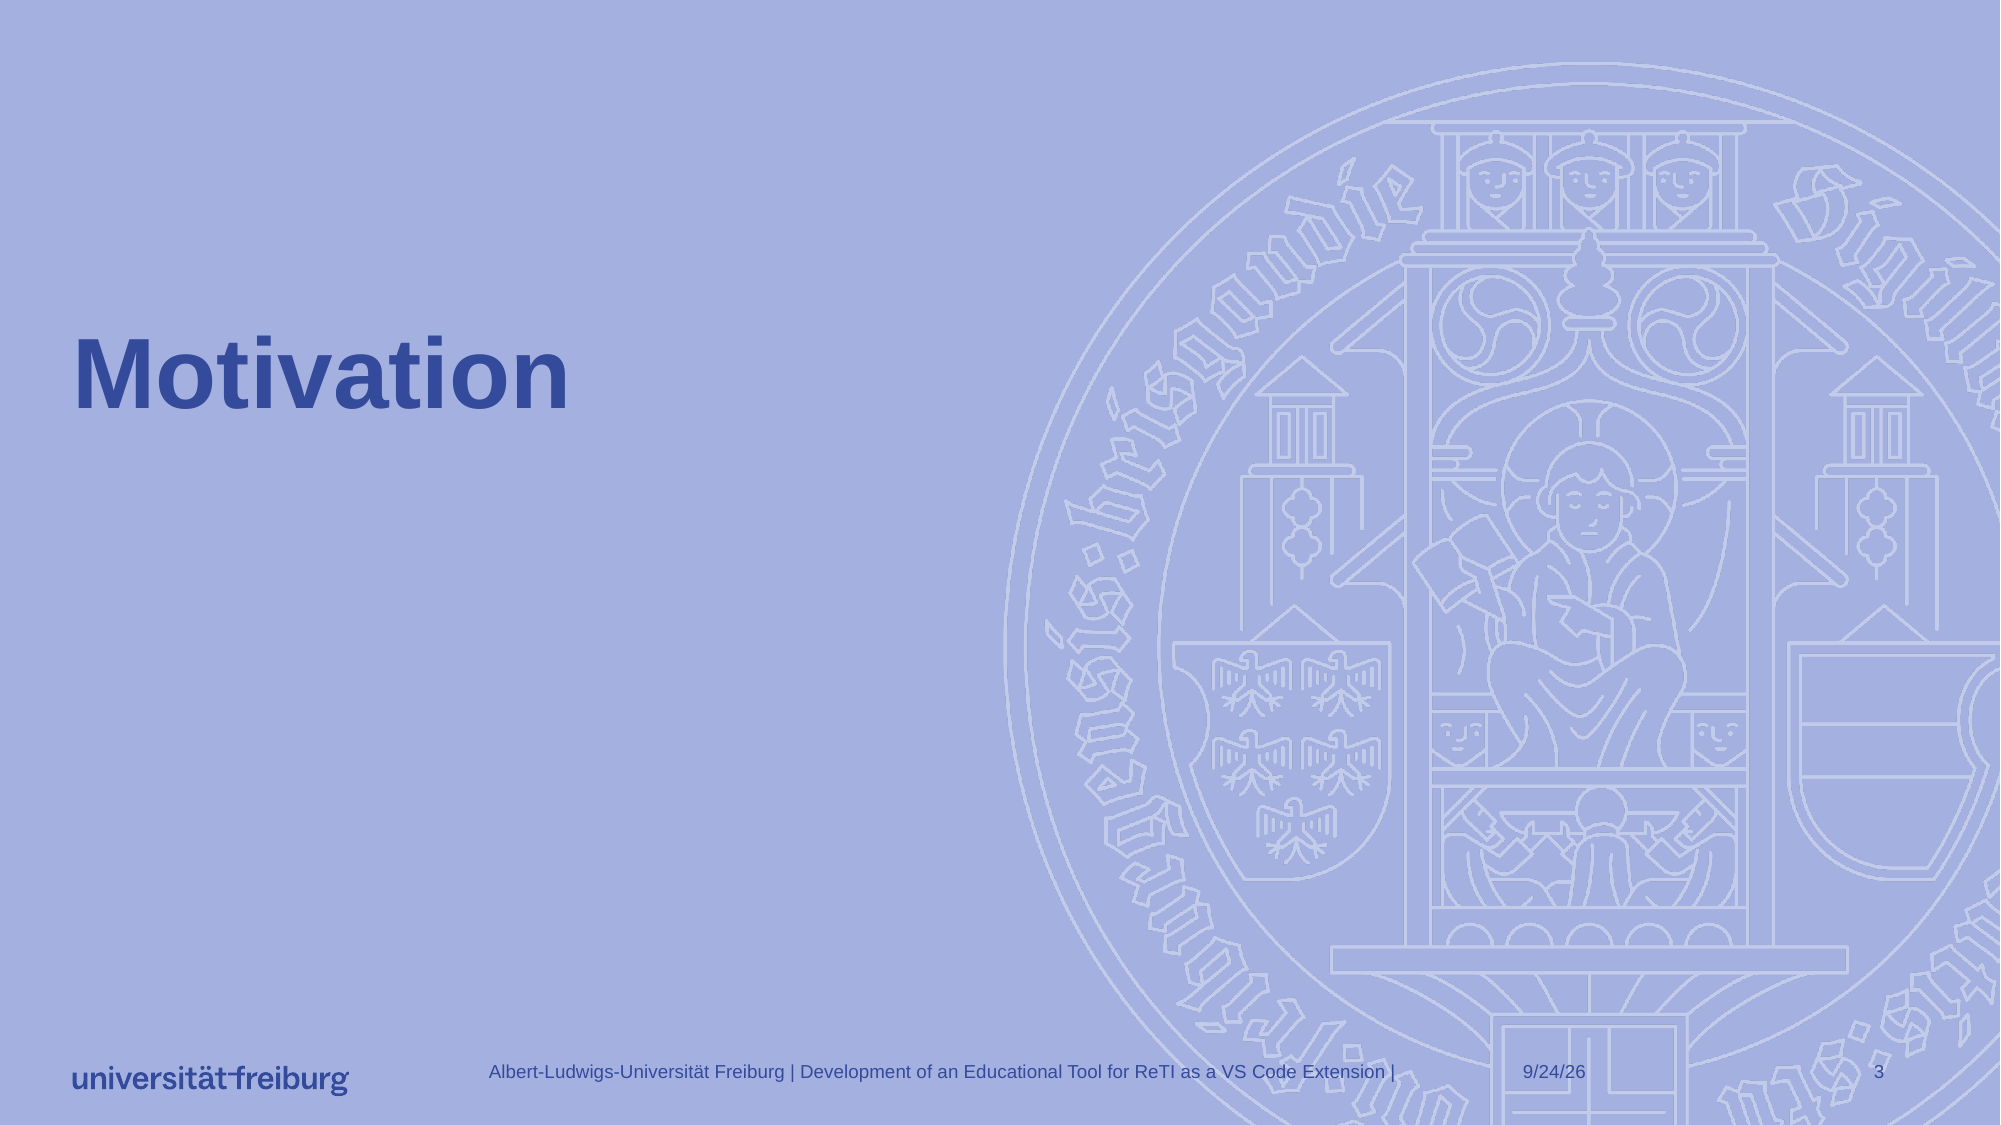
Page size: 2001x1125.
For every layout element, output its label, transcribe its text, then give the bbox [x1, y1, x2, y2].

text_box Albert-Ludwigs-Universität Freiburg | Development of an Educational Tool for ReTI as a VS Code Extension | [488, 1060, 1517, 1090]
text_box 21. März 2024 [1517, 1060, 1754, 1090]
title Motivation [72, 436, 1933, 546]
text_box 6 [1873, 1060, 1934, 1090]
